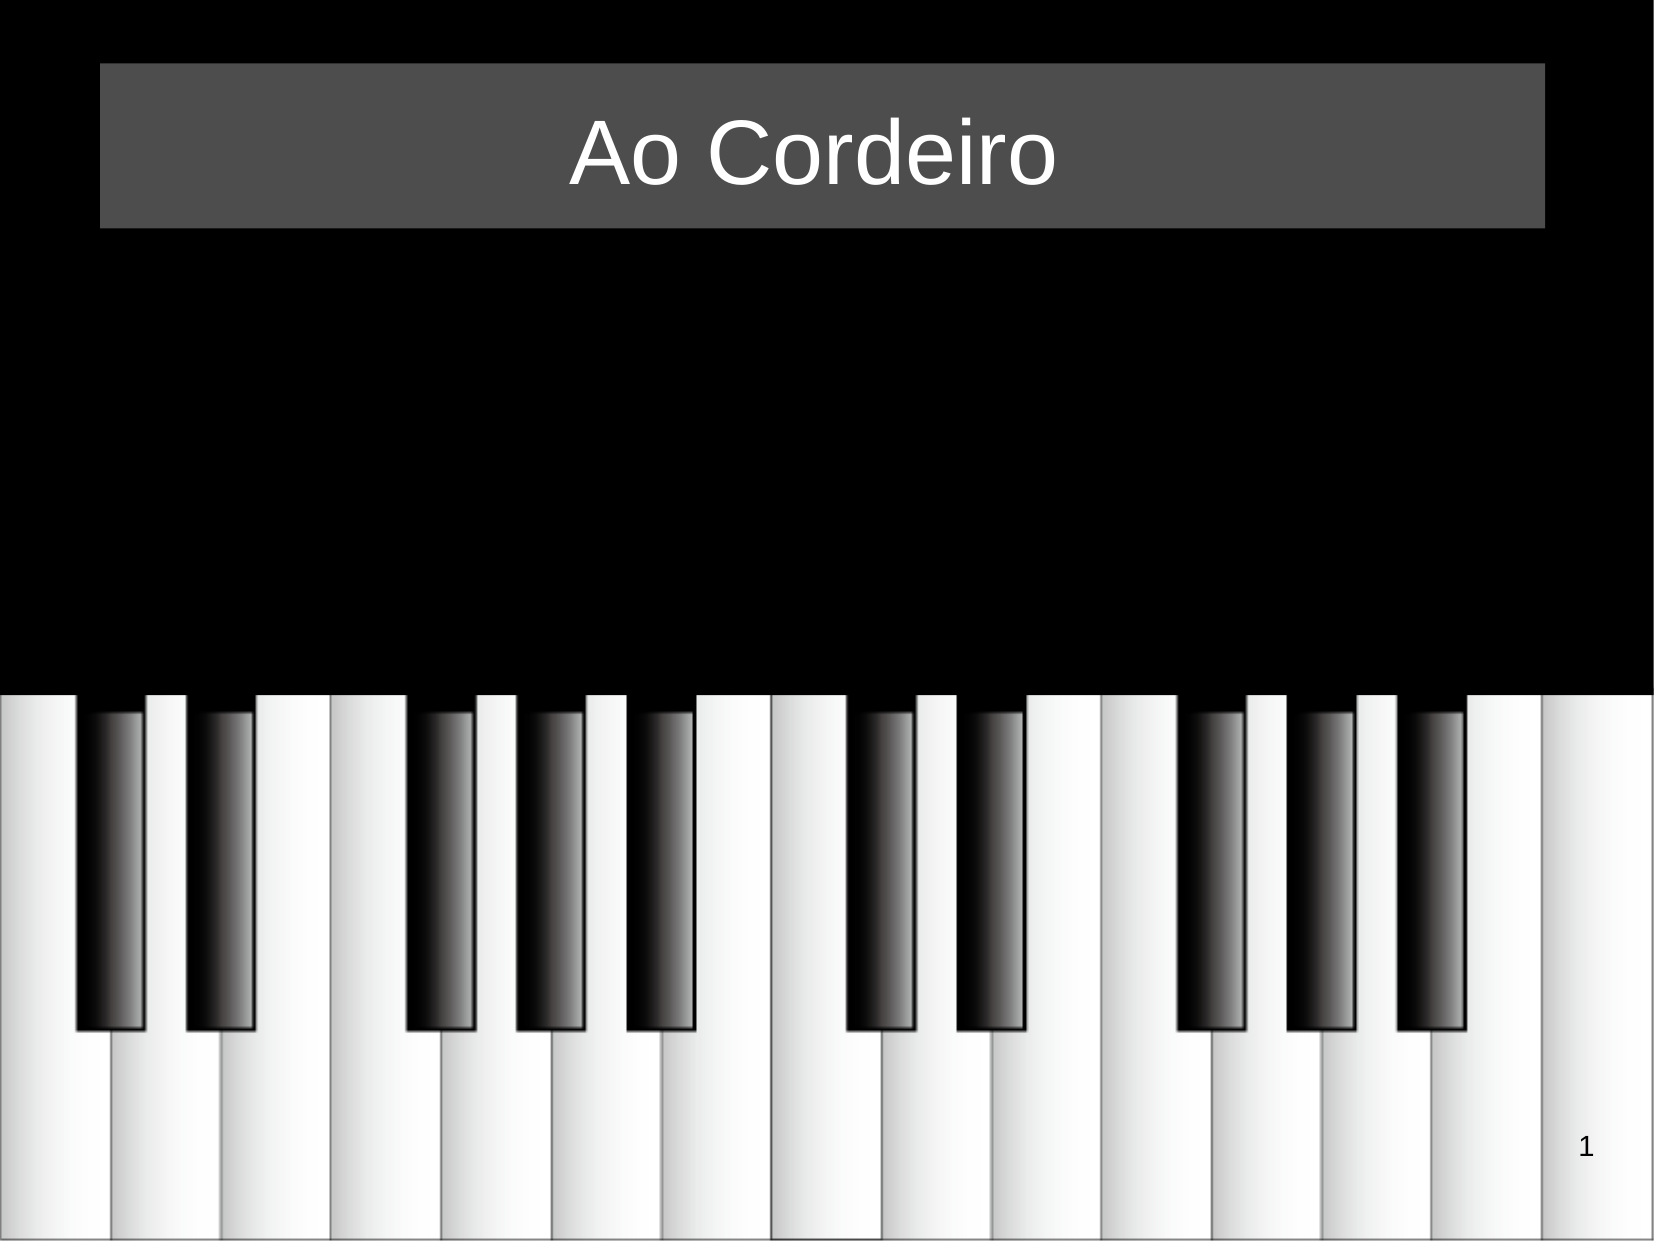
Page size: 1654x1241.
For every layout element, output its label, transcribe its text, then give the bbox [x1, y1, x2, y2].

title Ao Cordeiro [82, 49, 1571, 257]
picture [0, 696, 1654, 1241]
